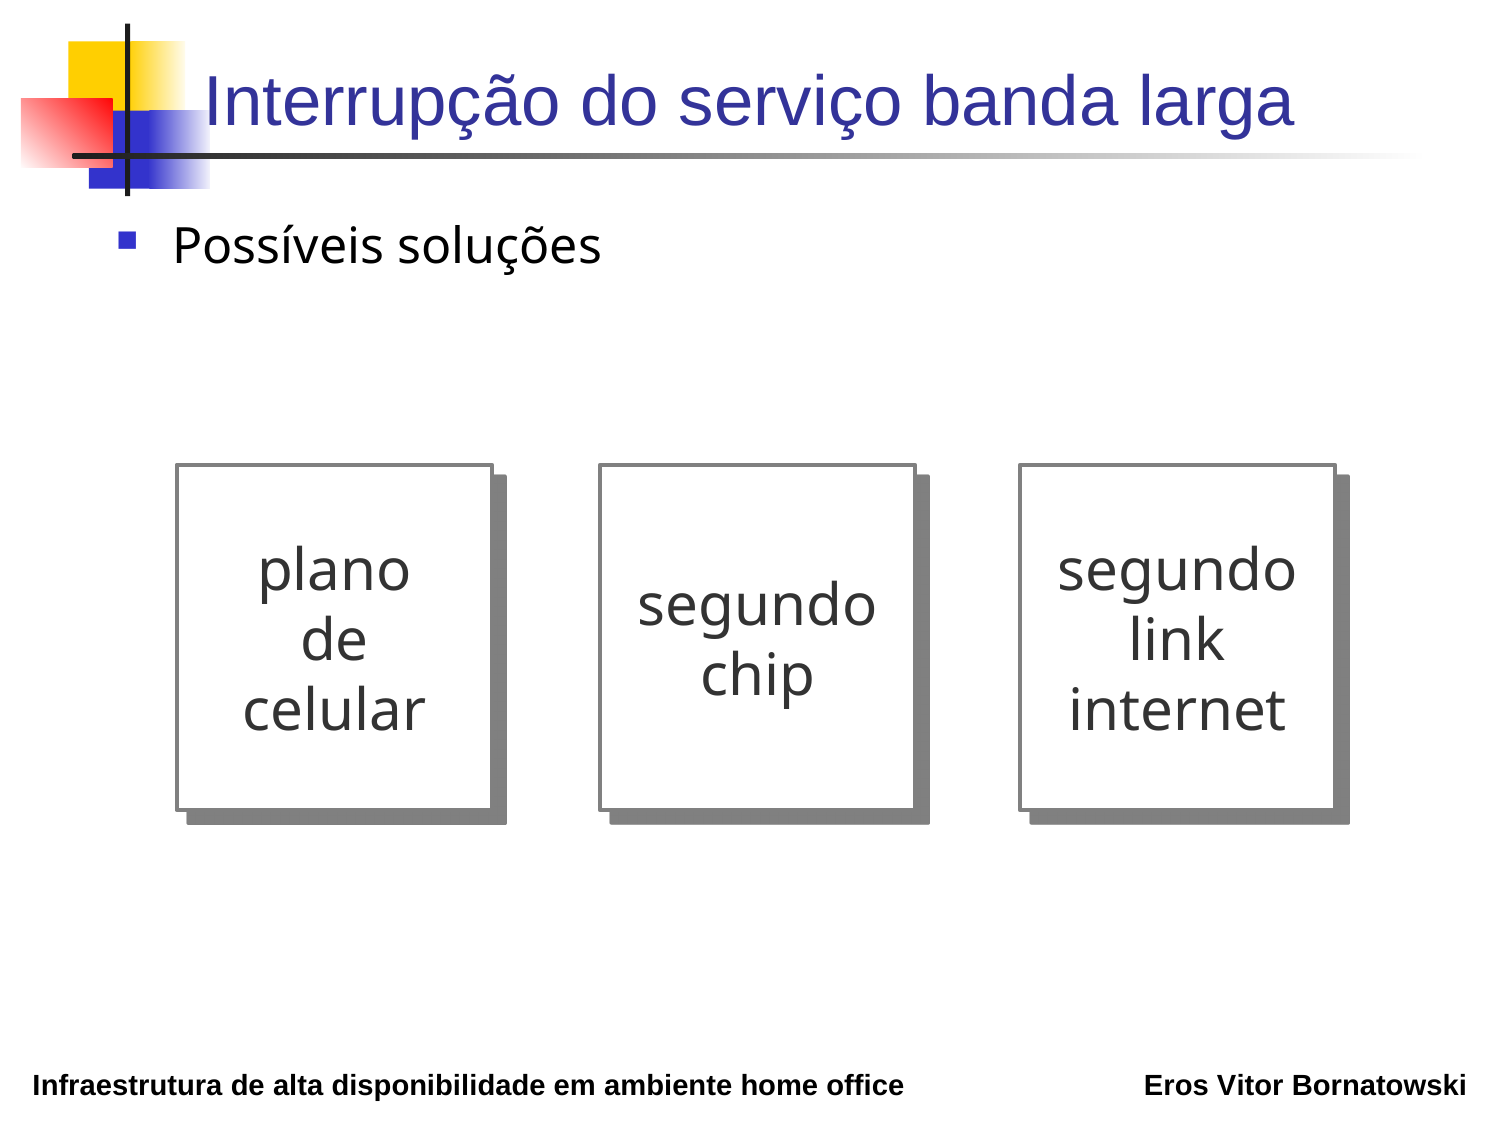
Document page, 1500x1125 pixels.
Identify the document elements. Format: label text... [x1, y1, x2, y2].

text_box segundo chip [600, 464, 916, 811]
title Interrupção do serviço banda larga [188, 46, 1468, 149]
text_box segundo link internet [1020, 464, 1336, 811]
list Possíveis soluções [100, 206, 1447, 1024]
text_box plano de celular [176, 464, 492, 811]
